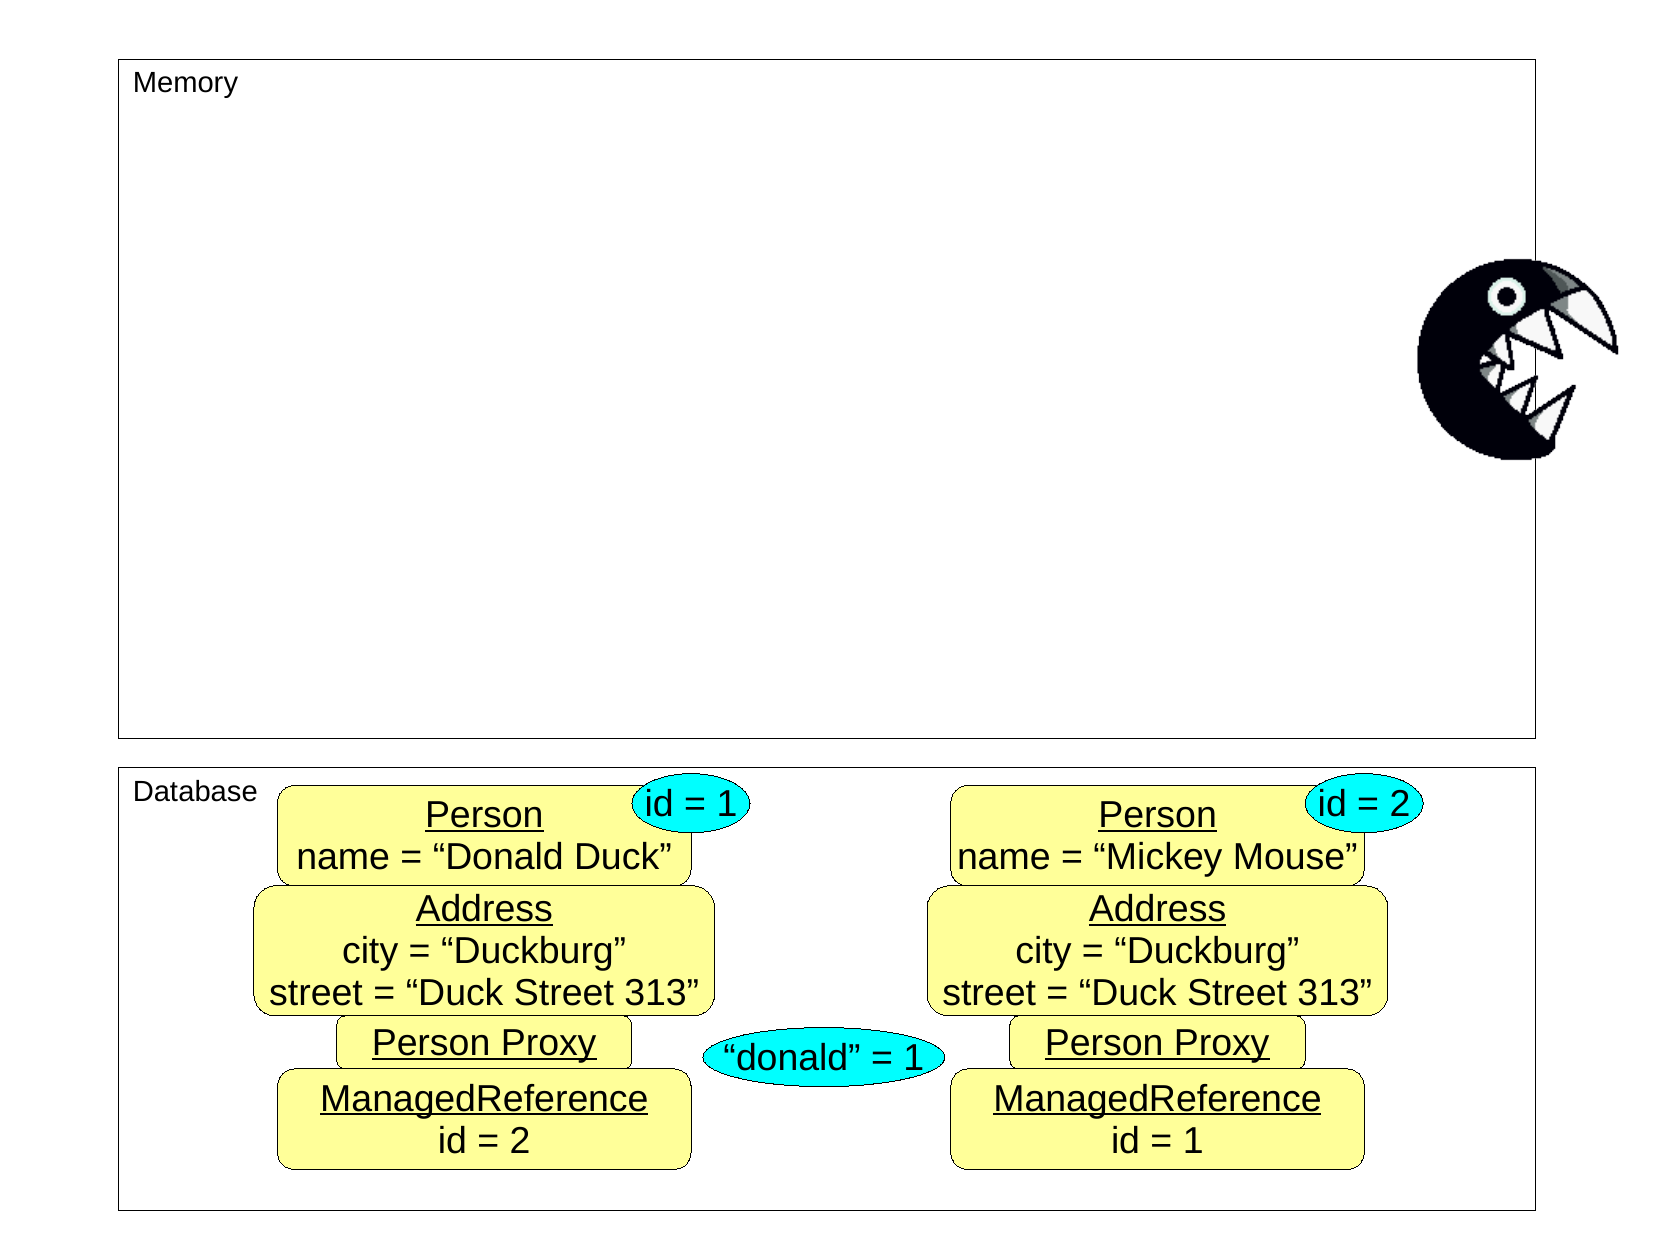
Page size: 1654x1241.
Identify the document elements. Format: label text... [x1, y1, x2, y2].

text_box ManagedReference id = 1 [950, 1068, 1365, 1170]
text_box Address city = “Duckburg” street = “Duck Street 313” [927, 885, 1388, 1016]
text_box “donald” = 1 [702, 1027, 945, 1087]
text_box Person name = “Donald Duck” [277, 785, 692, 885]
text_box Address city = “Duckburg” street = “Duck Street 313” [253, 885, 715, 1016]
text_box Memory [118, 59, 1536, 739]
text_box id = 2 [1305, 773, 1424, 833]
text_box ManagedReference id = 2 [277, 1068, 692, 1170]
text_box Person Proxy [1009, 1015, 1306, 1069]
text_box Person name = “Mickey Mouse” [950, 785, 1365, 885]
text_box Database [118, 767, 1536, 1211]
text_box id = 1 [631, 773, 751, 833]
picture [1408, 245, 1625, 473]
text_box Person Proxy [336, 1015, 632, 1069]
